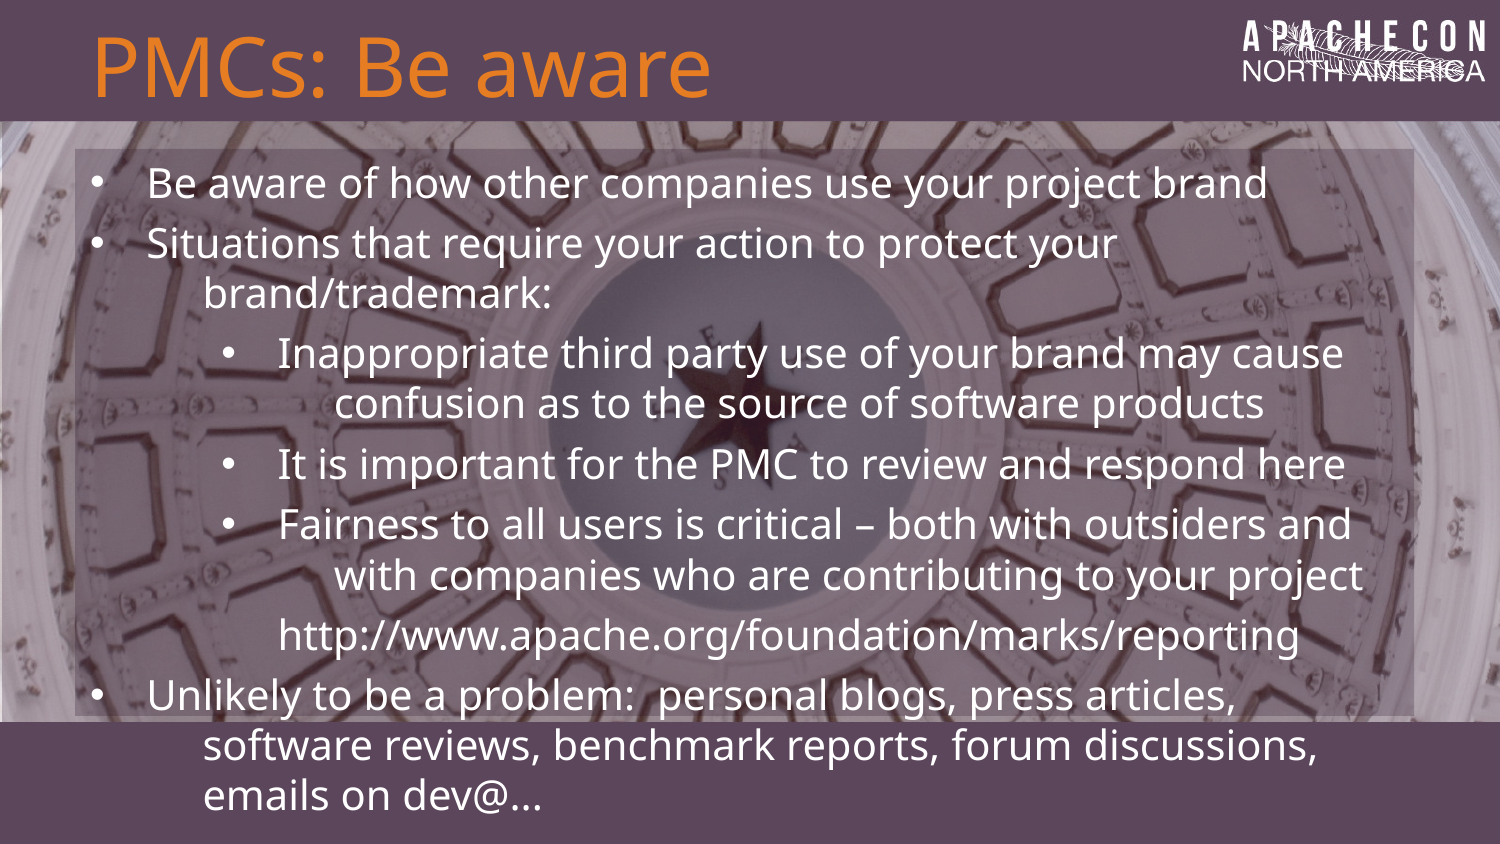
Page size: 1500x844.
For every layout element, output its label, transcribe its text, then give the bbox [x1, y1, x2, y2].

text_box Be aware of how other companies use your project brand Situations that require your action to protect your brand/trademark: Inappropriate third party use of your brand may cause confusion as to the source of software products It is important for the PMC to review and respond here Fairness to all users is critical – both with outsiders and with companies who are contributing to your project http://www.apache.org/foundation/marks/reporting Unlikely to be a problem: personal blogs, press articles, software reviews, benchmark reports, forum discussions, emails on dev@... [75, 148, 1415, 716]
text_box PMCs: Be aware [75, 6, 1116, 107]
picture [0, 0, 1500, 844]
